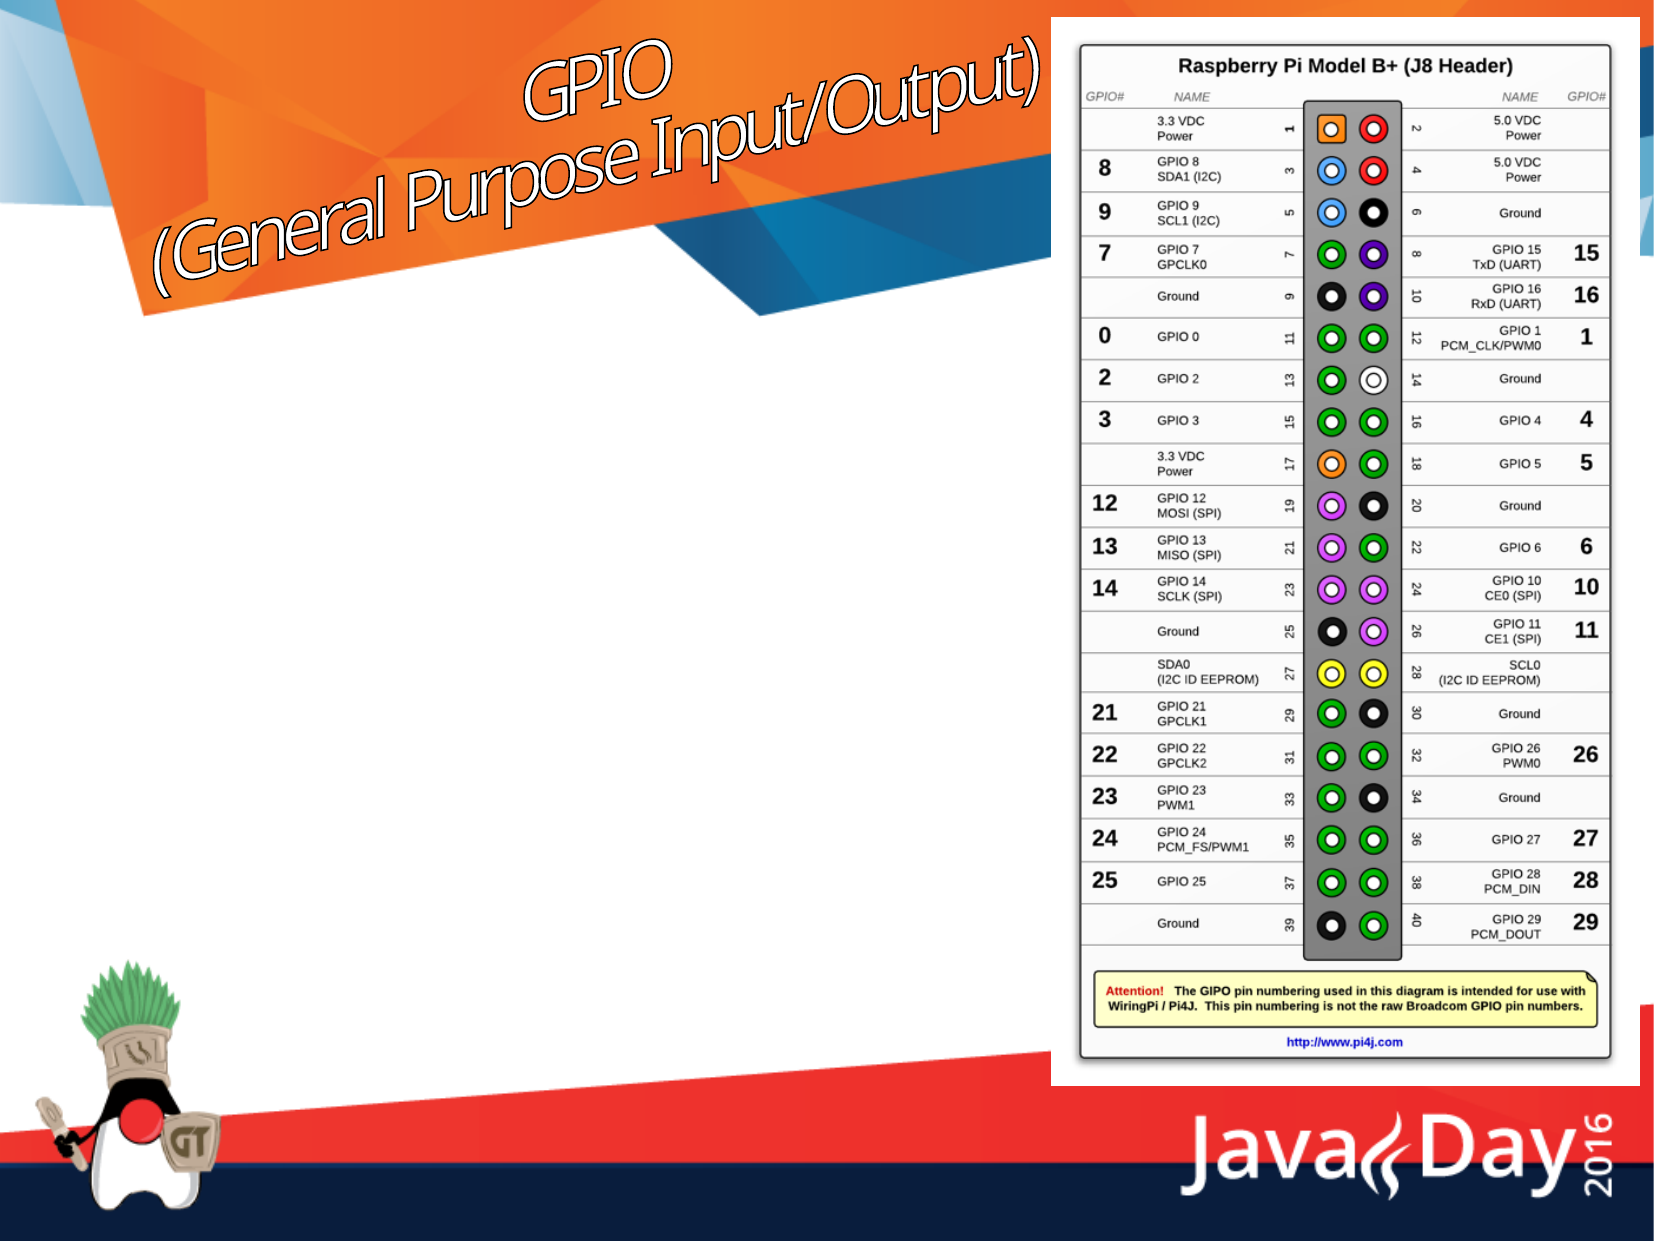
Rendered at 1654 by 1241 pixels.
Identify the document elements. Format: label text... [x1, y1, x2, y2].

text_box GPIO (General Purpose Input/Output) [408, 169, 478, 232]
text_box GPIO (General Purpose Input/Output) [524, 54, 604, 122]
text_box GPIO (General Purpose Input/Output) [480, 139, 639, 229]
text_box GPIO (General Purpose Input/Output) [652, 115, 672, 177]
text_box GPIO (General Purpose Input/Output) [827, 65, 930, 135]
text_box GPIO (General Purpose Input/Output) [601, 46, 621, 109]
text_box GPIO (General Purpose Input/Output) [675, 123, 709, 172]
text_box GPIO (General Purpose Input/Output) [711, 81, 827, 183]
text_box GPIO (General Purpose Input/Output) [622, 39, 672, 100]
text_box GPIO (General Purpose Input/Output) [153, 226, 171, 299]
text_box GPIO (General Purpose Input/Output) [321, 197, 374, 251]
picture [0, 0, 1654, 1241]
text_box GPIO (General Purpose Input/Output) [251, 210, 320, 267]
text_box GPIO (General Purpose Input/Output) [932, 44, 1024, 134]
text_box GPIO (General Purpose Input/Output) [1022, 36, 1040, 108]
text_box GPIO (General Purpose Input/Output) [173, 218, 250, 280]
